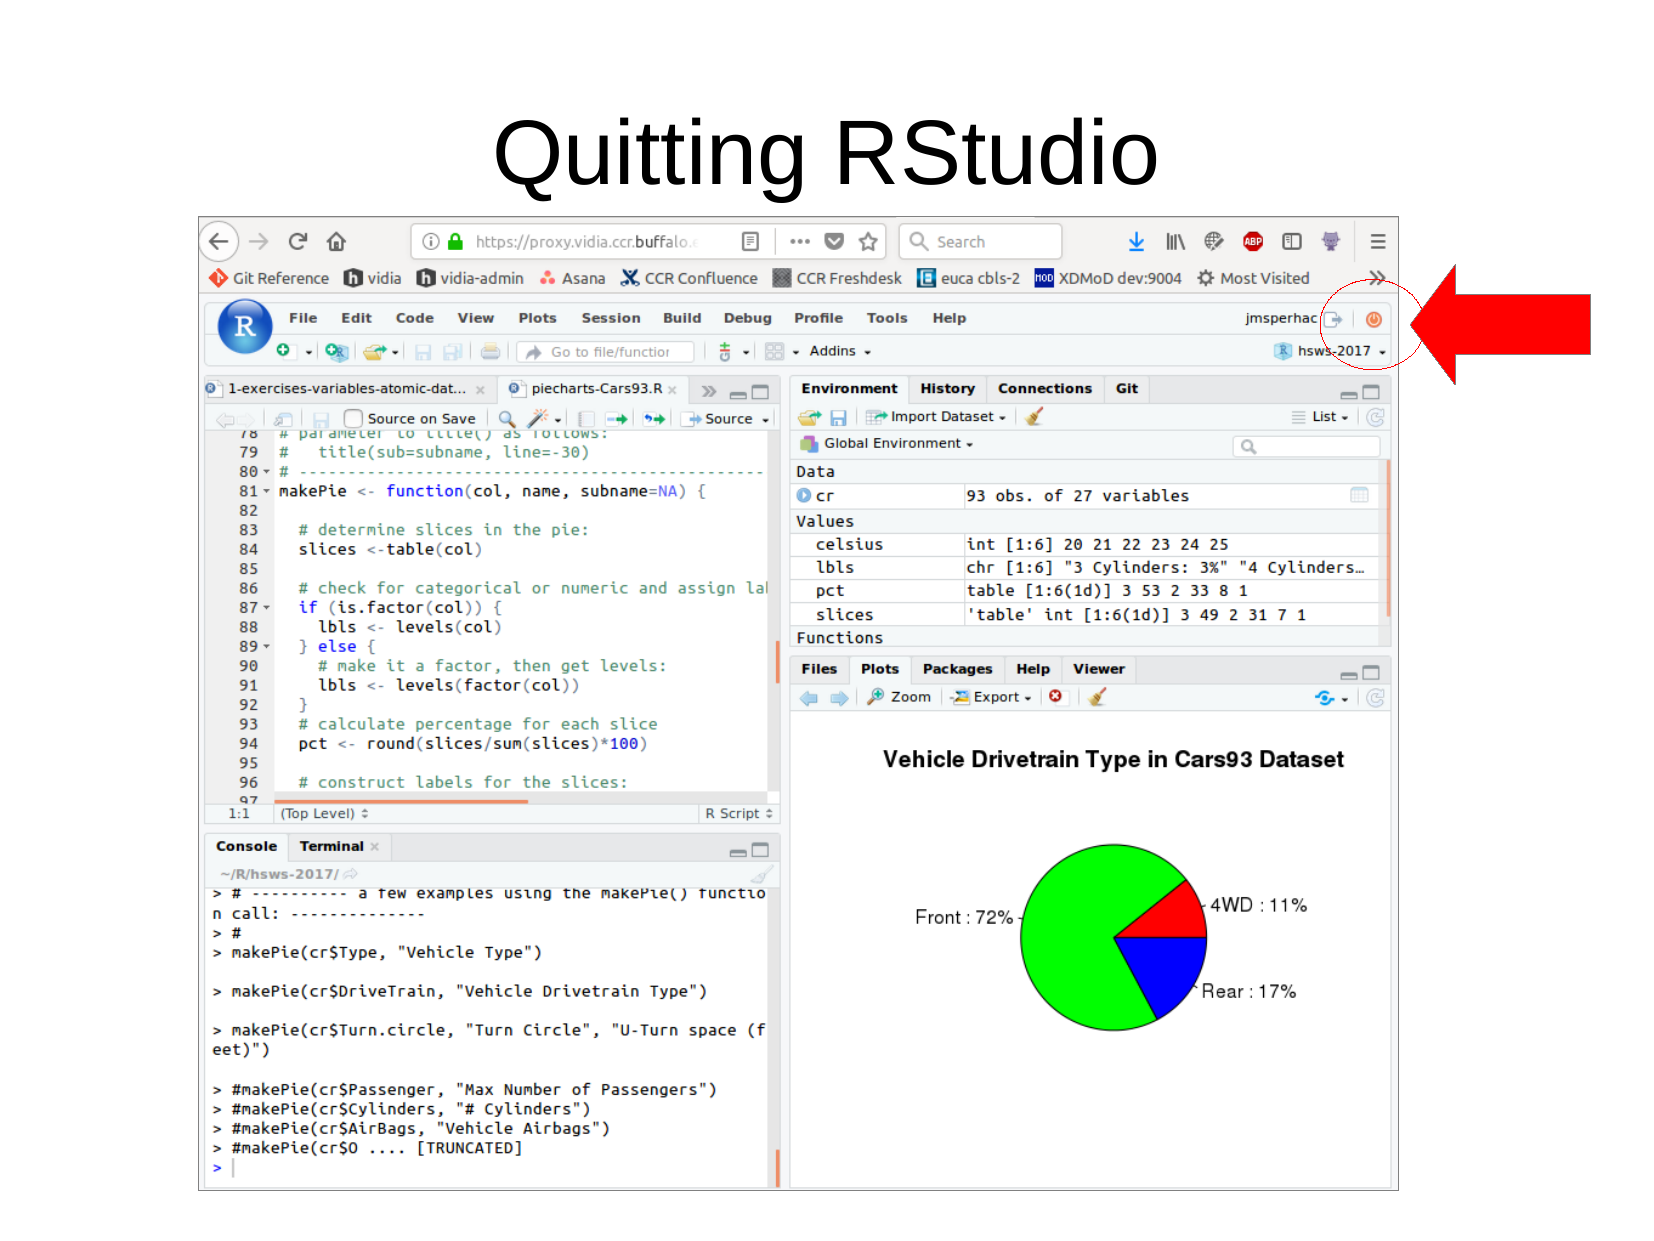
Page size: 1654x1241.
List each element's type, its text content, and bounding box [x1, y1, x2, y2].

title Quitting RStudio [82, 49, 1571, 257]
text_box [1410, 264, 1591, 385]
picture [198, 216, 1399, 1191]
